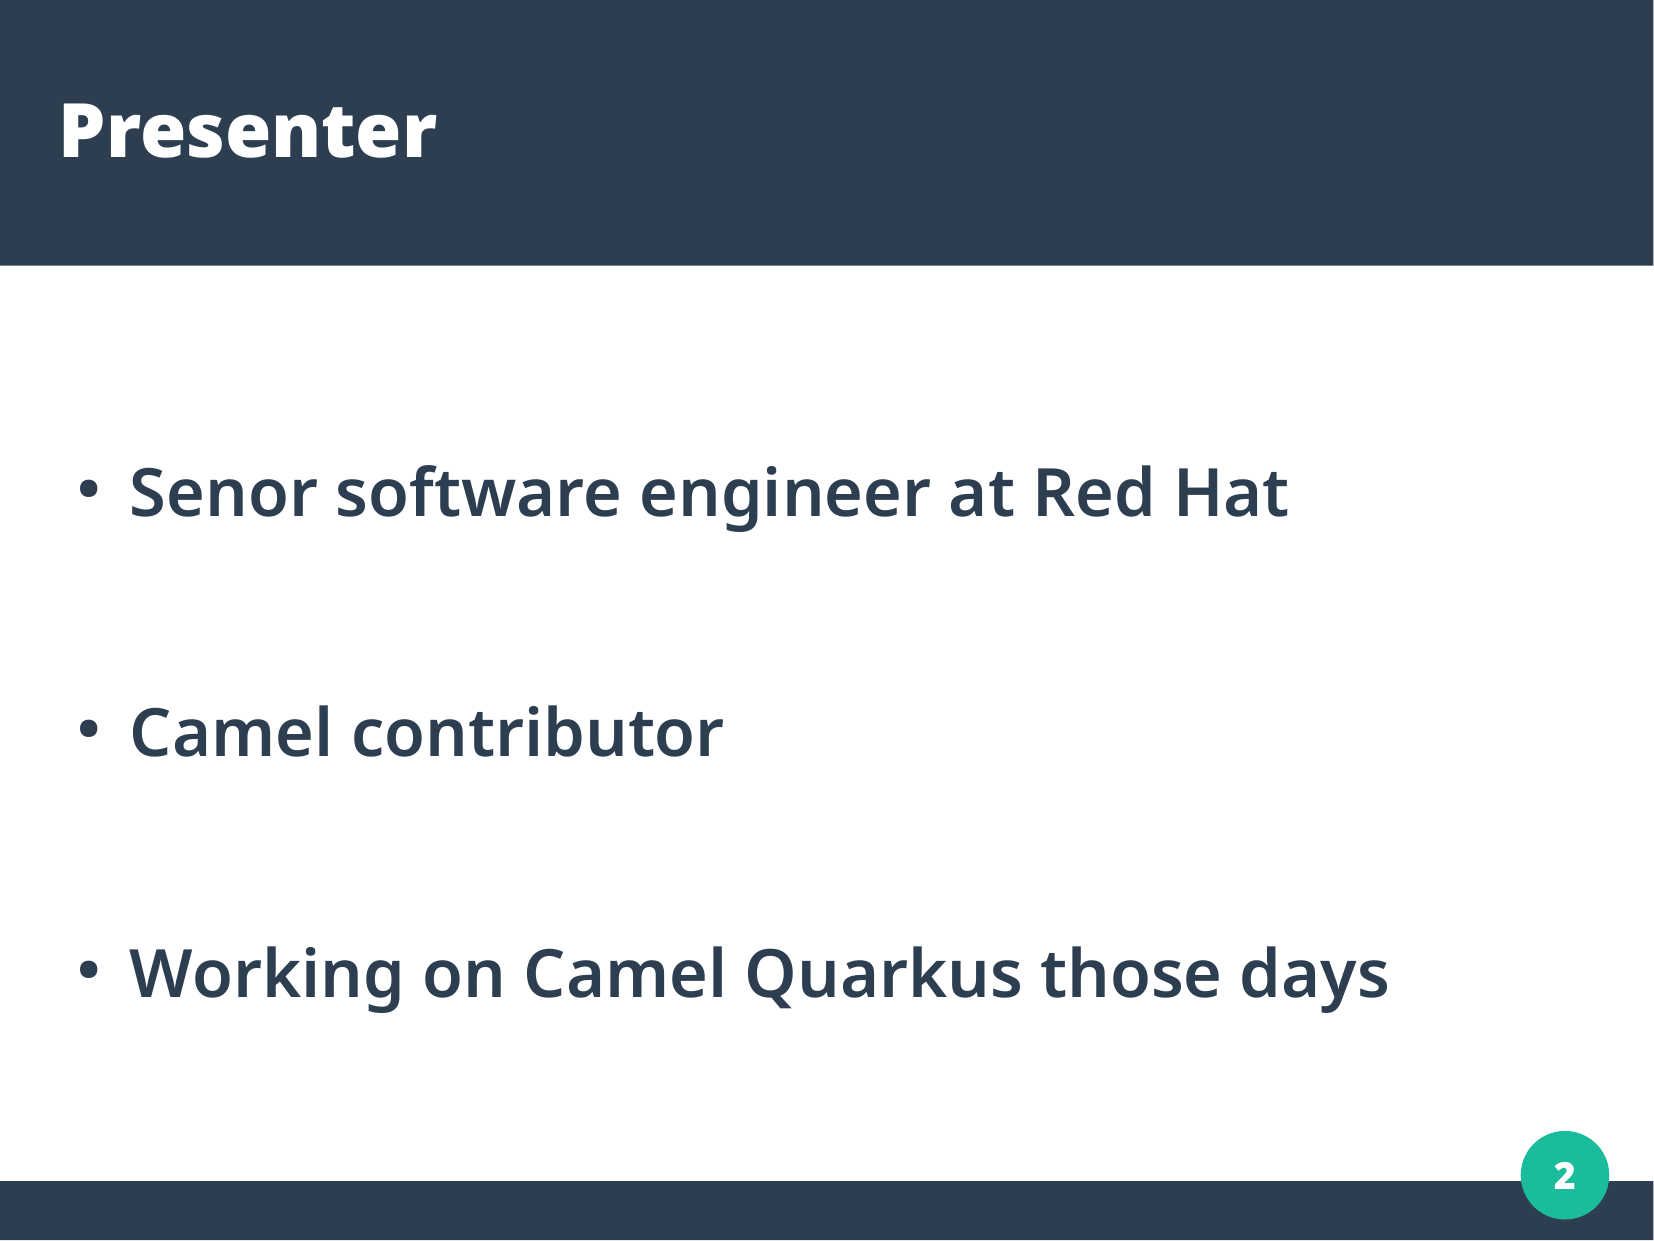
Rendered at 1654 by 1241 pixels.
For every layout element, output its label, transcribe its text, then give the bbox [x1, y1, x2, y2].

title Presenter [59, 49, 1595, 207]
list Senor software engineer at Red Hat Camel contributor Working on Camel Quarkus those days [59, 324, 1595, 1152]
